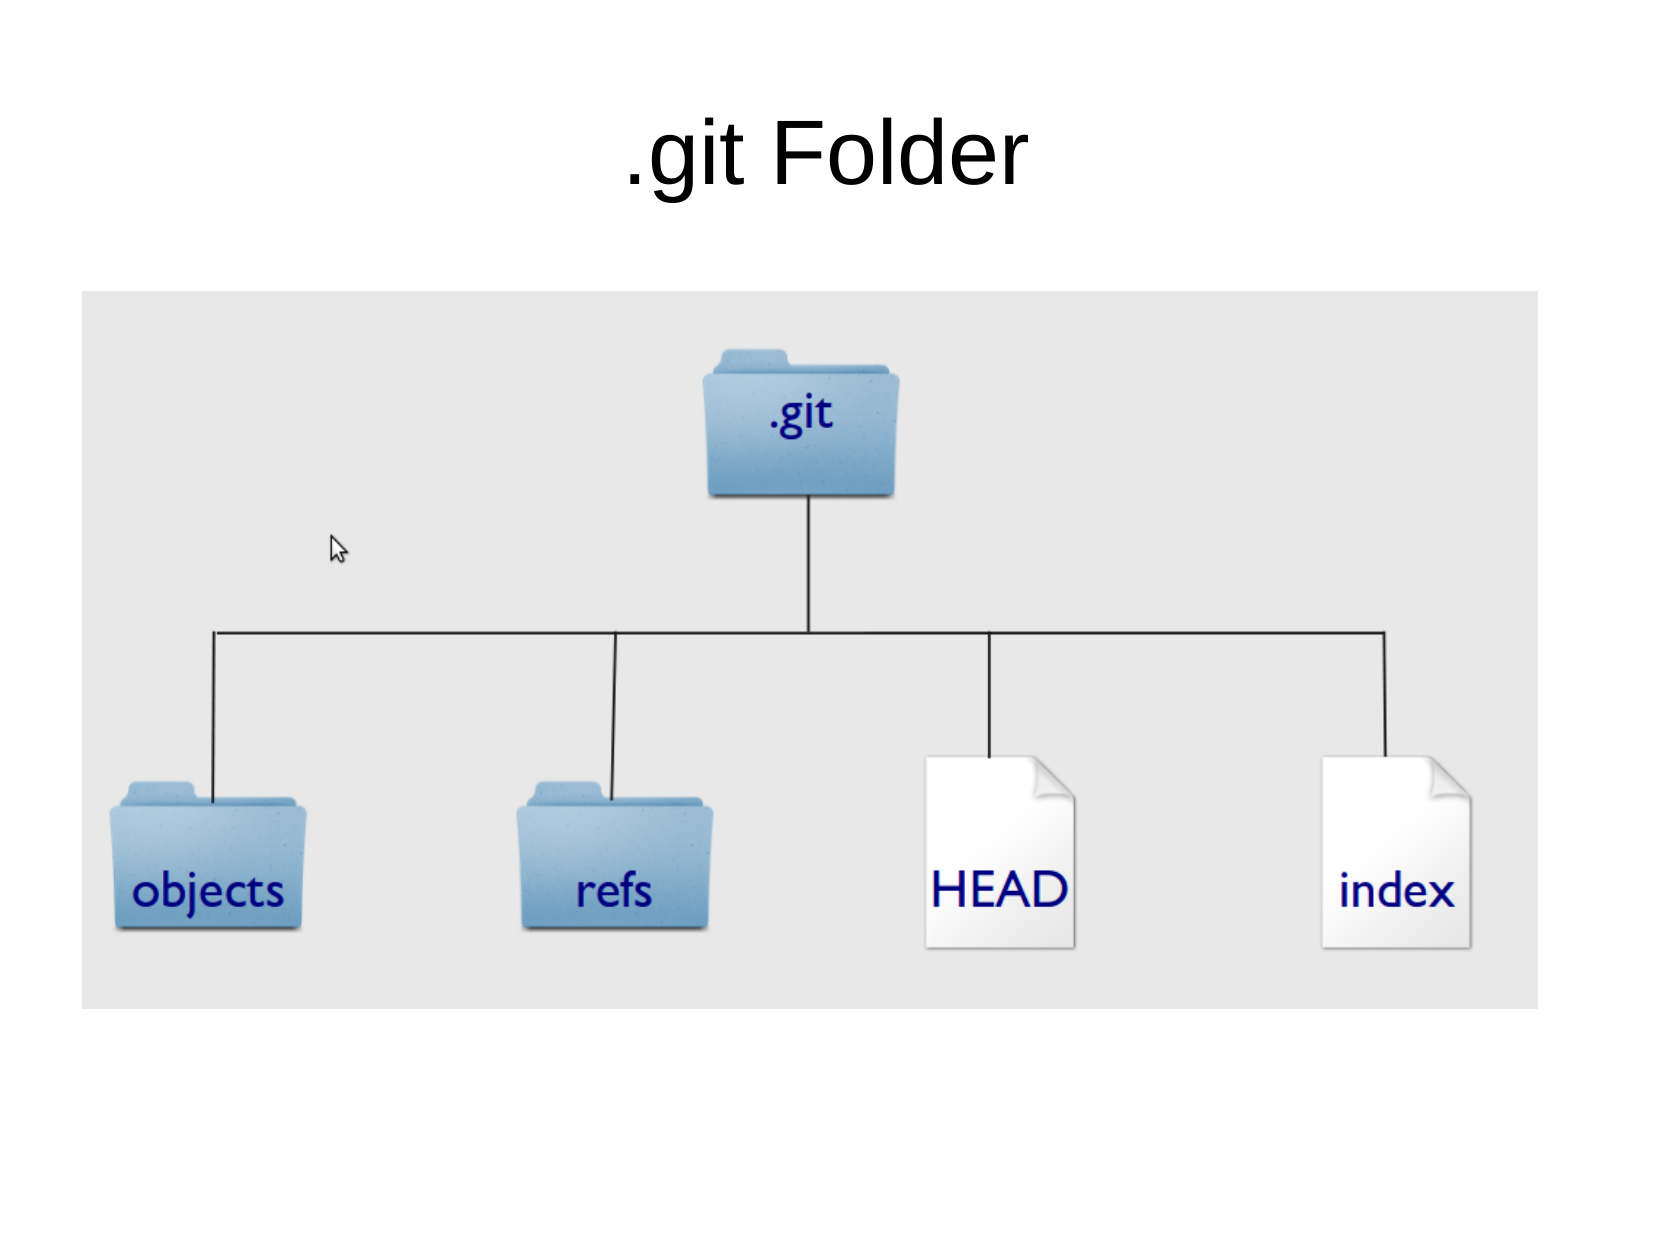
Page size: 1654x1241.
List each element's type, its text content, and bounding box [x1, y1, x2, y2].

picture [82, 291, 1538, 1009]
title .git Folder [82, 49, 1571, 257]
